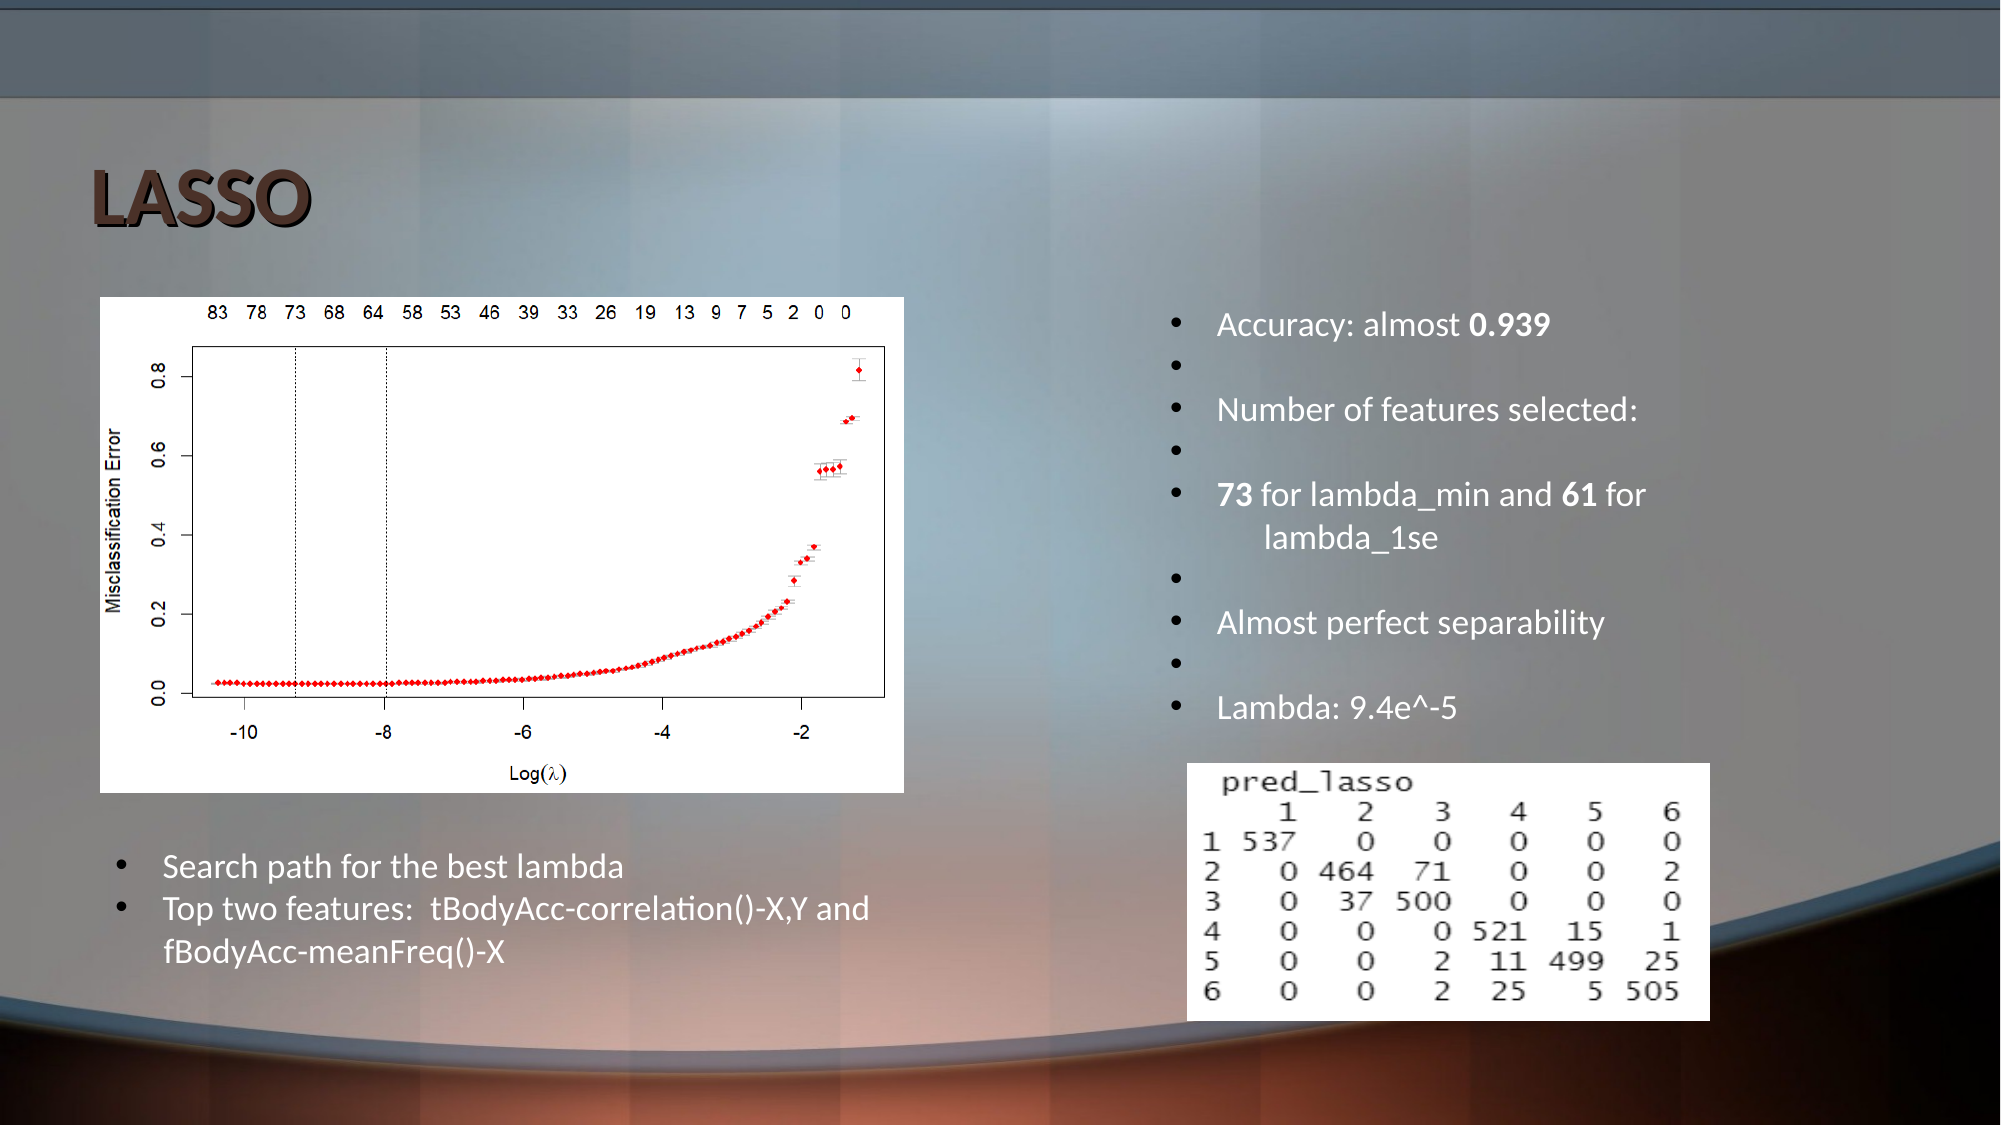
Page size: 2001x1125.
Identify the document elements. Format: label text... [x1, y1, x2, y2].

picture [100, 297, 904, 793]
text_box Accuracy: almost 0.939 Number of features selected: 73 for lambda_min and 61 for lambda_1se Almost perfect separability Lambda: 9.4e^-5 [1155, 293, 1781, 739]
title LASSO [75, 104, 1732, 294]
picture [1187, 763, 1710, 1021]
text_box Search path for the best lambda Top two features: tBodyAcc-correlation()-X,Y and fBodyAcc-meanFreq()-X [100, 835, 904, 980]
